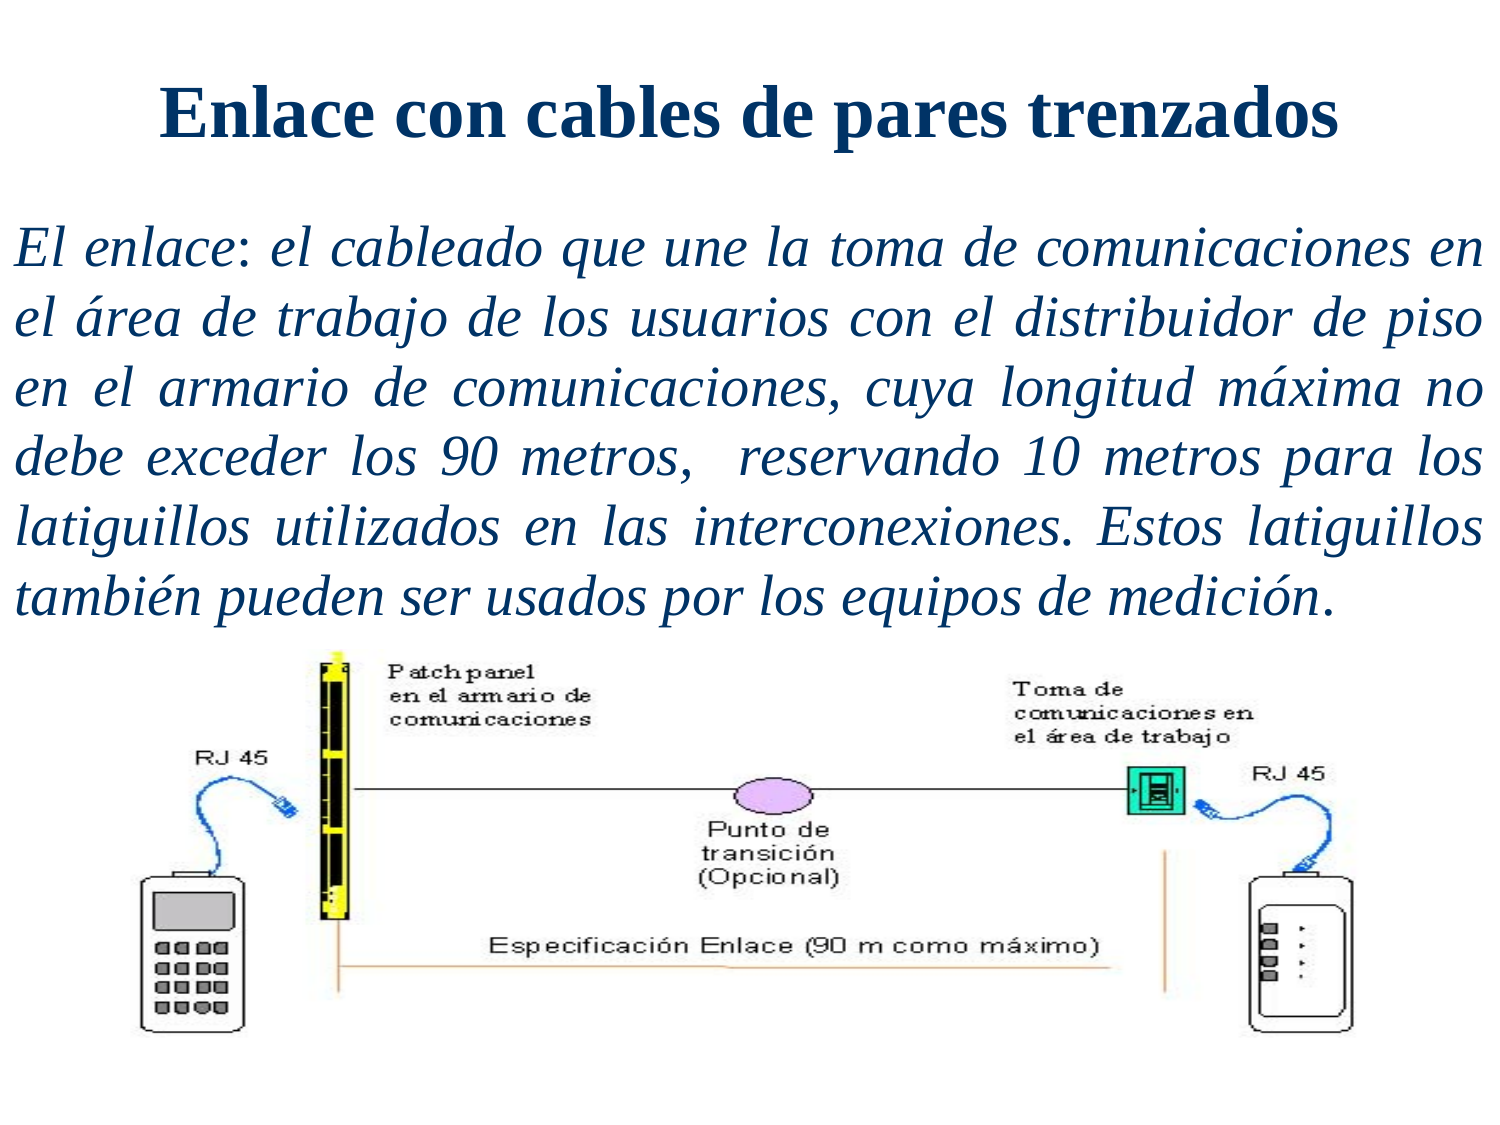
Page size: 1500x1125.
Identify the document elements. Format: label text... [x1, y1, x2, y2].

text_box Enlace con cables de pares trenzados [0, 62, 1500, 199]
text_box El enlace: el cableado que une la toma de comunicaciones en el área de trabajo de los usuarios con el distribuidor de piso en el armario de comunicaciones, cuya longitud máxima no debe exceder los 90 metros, reservando 10 metros para los latiguillos utilizados en las interconexiones. Estos latiguillos también pueden ser usados por los equipos de medición. [0, 199, 1500, 636]
picture [112, 649, 1388, 1052]
